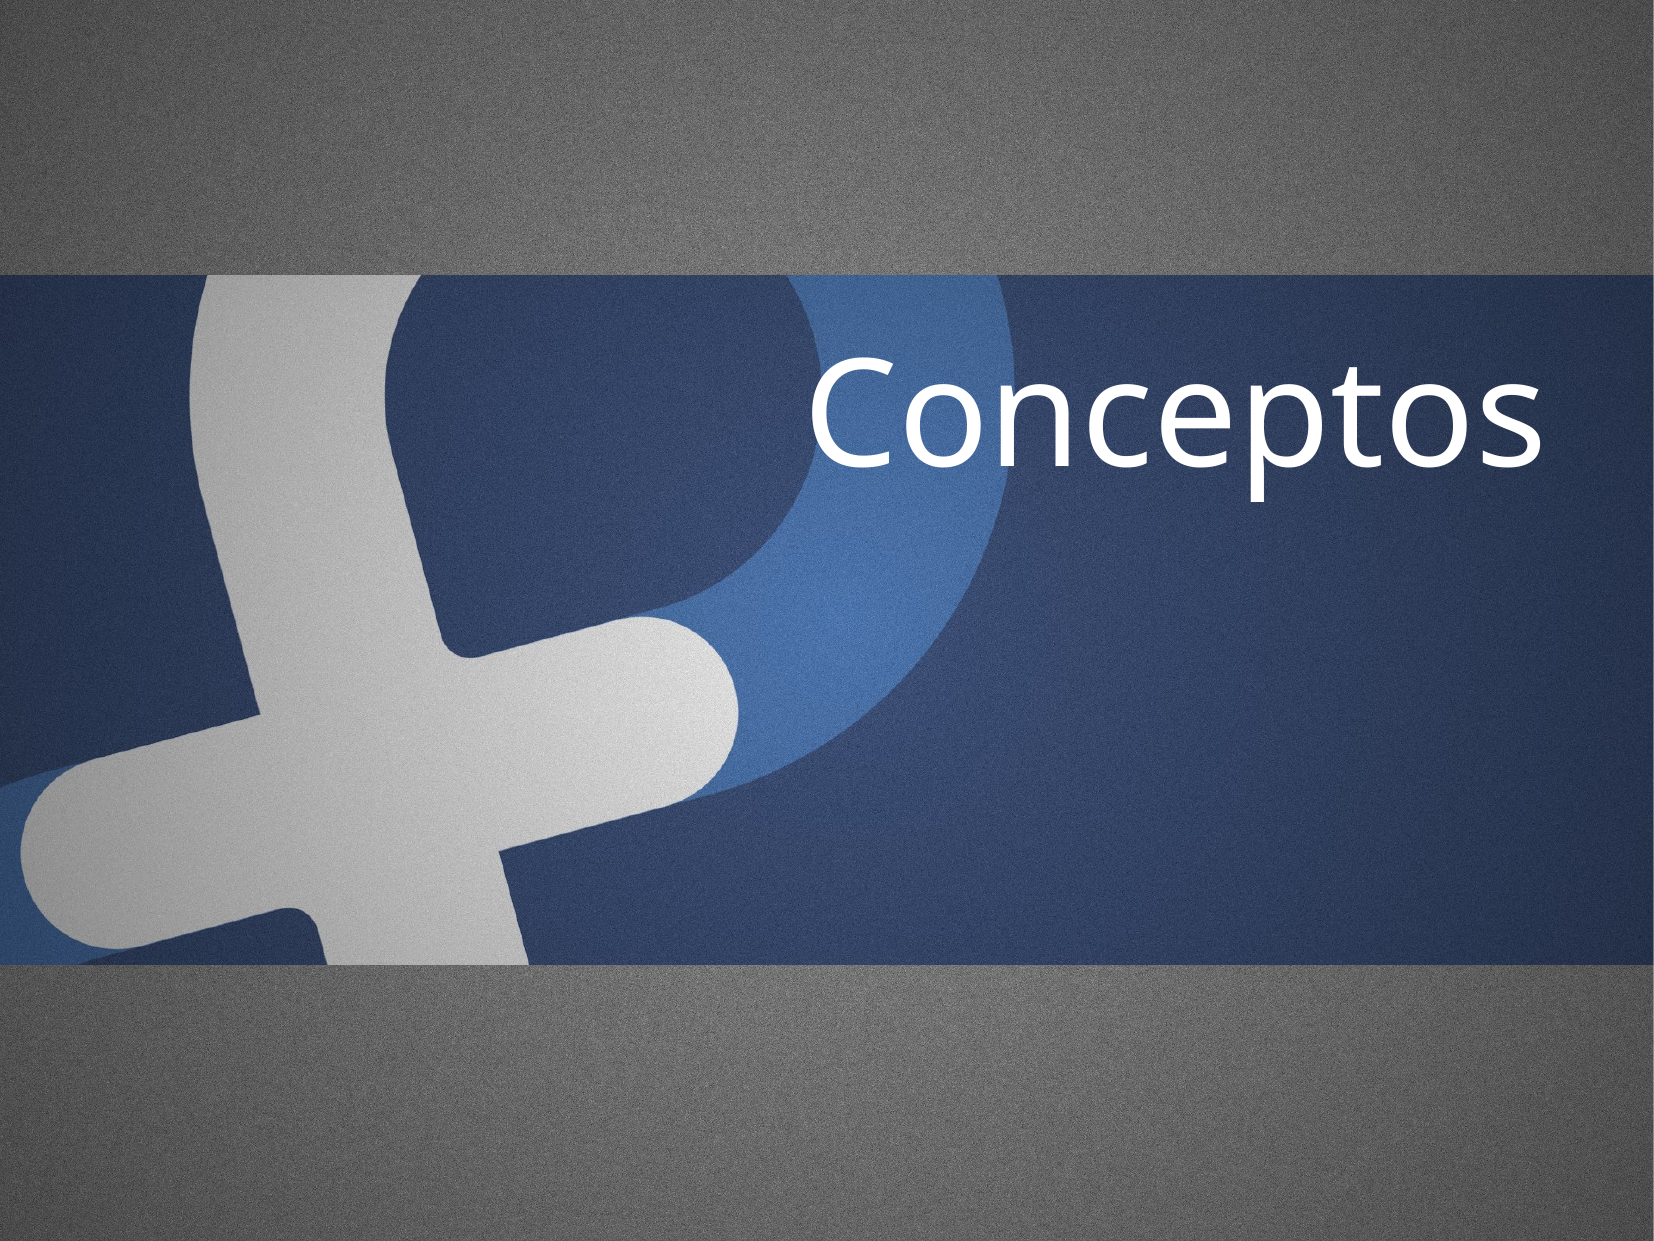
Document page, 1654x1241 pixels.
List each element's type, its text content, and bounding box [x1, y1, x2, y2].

picture [0, 0, 1654, 1241]
text_box Conceptos [447, 315, 1563, 654]
